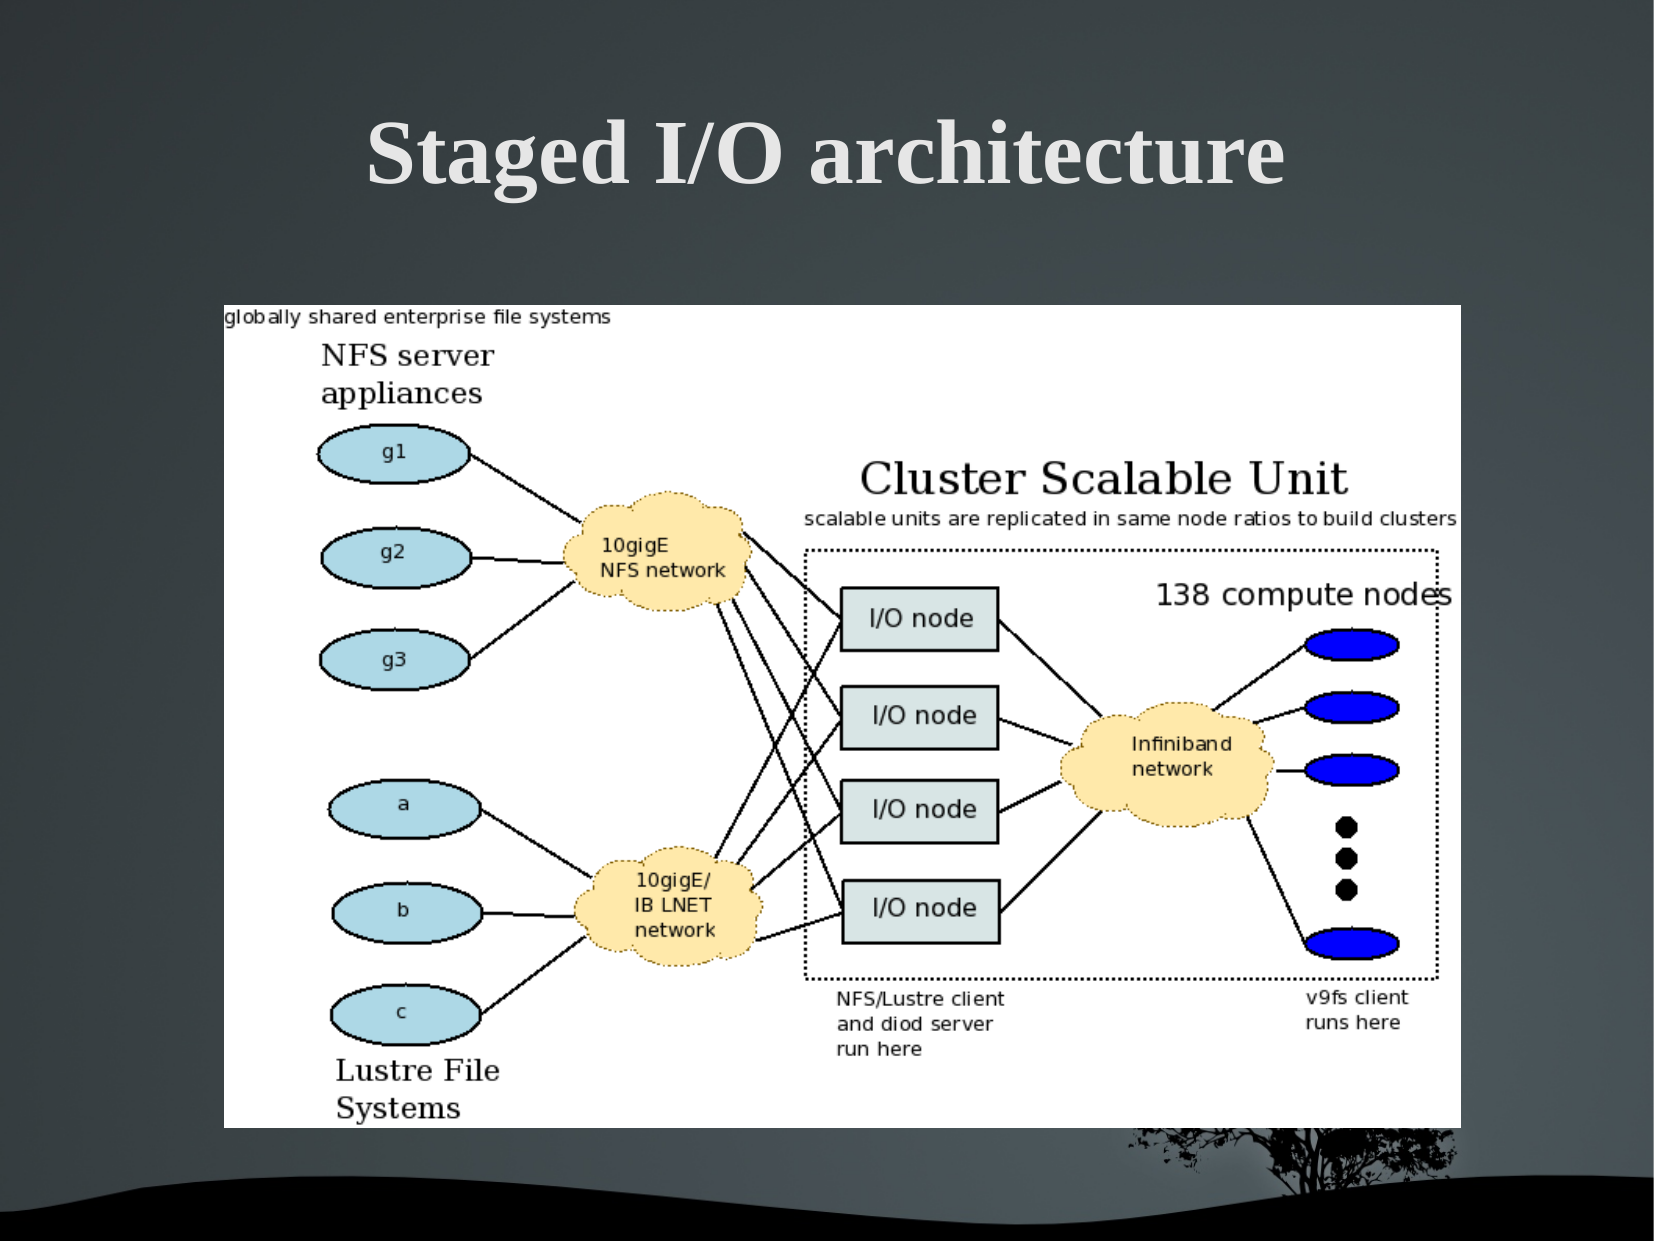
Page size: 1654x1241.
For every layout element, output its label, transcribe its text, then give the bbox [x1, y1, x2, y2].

picture [0, 0, 1654, 1241]
title Staged I/O architecture [82, 49, 1571, 257]
